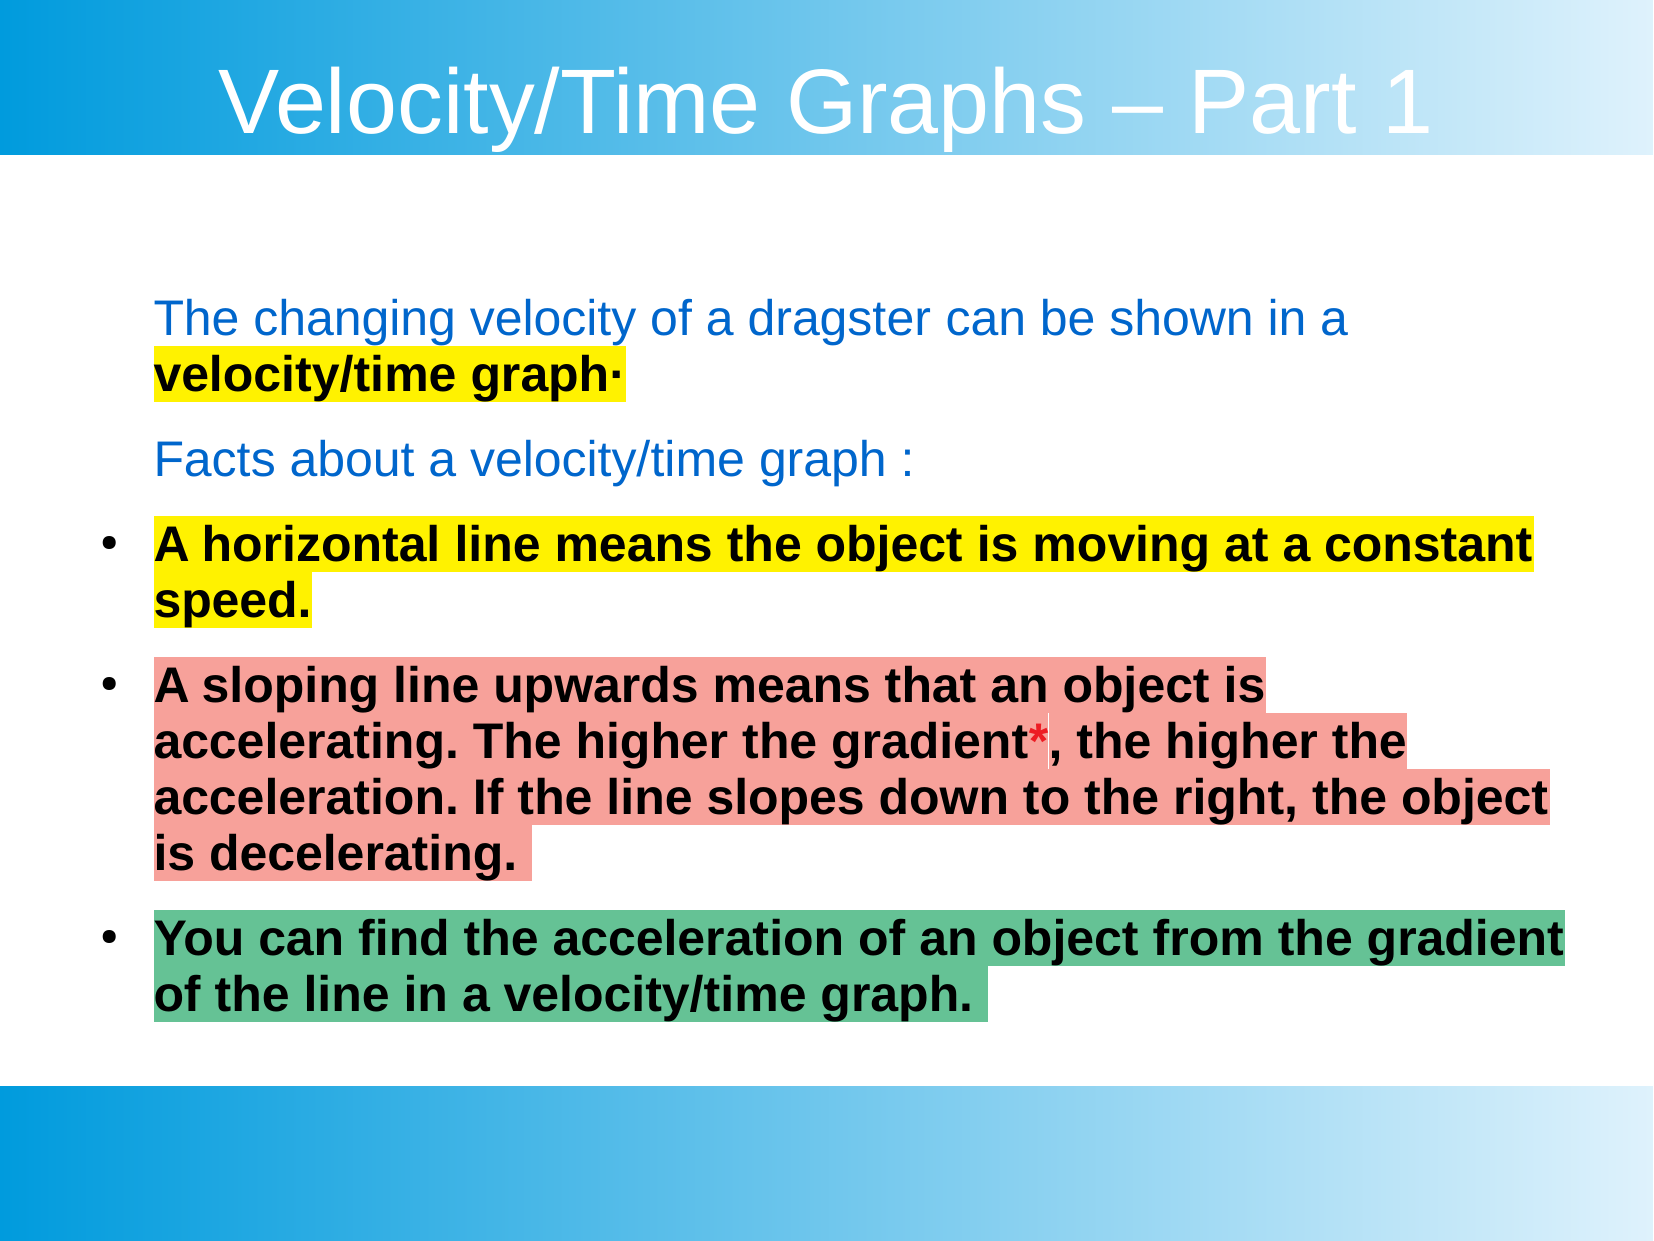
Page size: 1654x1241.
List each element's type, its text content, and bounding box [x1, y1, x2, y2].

title Velocity/Time Graphs – Part 1 [82, 49, 1571, 155]
list The changing velocity of a dragster can be shown in a velocity/time graph· Facts about a velocity/time graph : A horizontal line means the object is moving at a constant speed. A sloping line upwards means that an object is accelerating. The higher the gradient*, the higher the acceleration. If the line slopes down to the right, the object is decelerating. You can find the acceleration of an object from the gradient of the line in a velocity/time graph. [82, 290, 1571, 1010]
